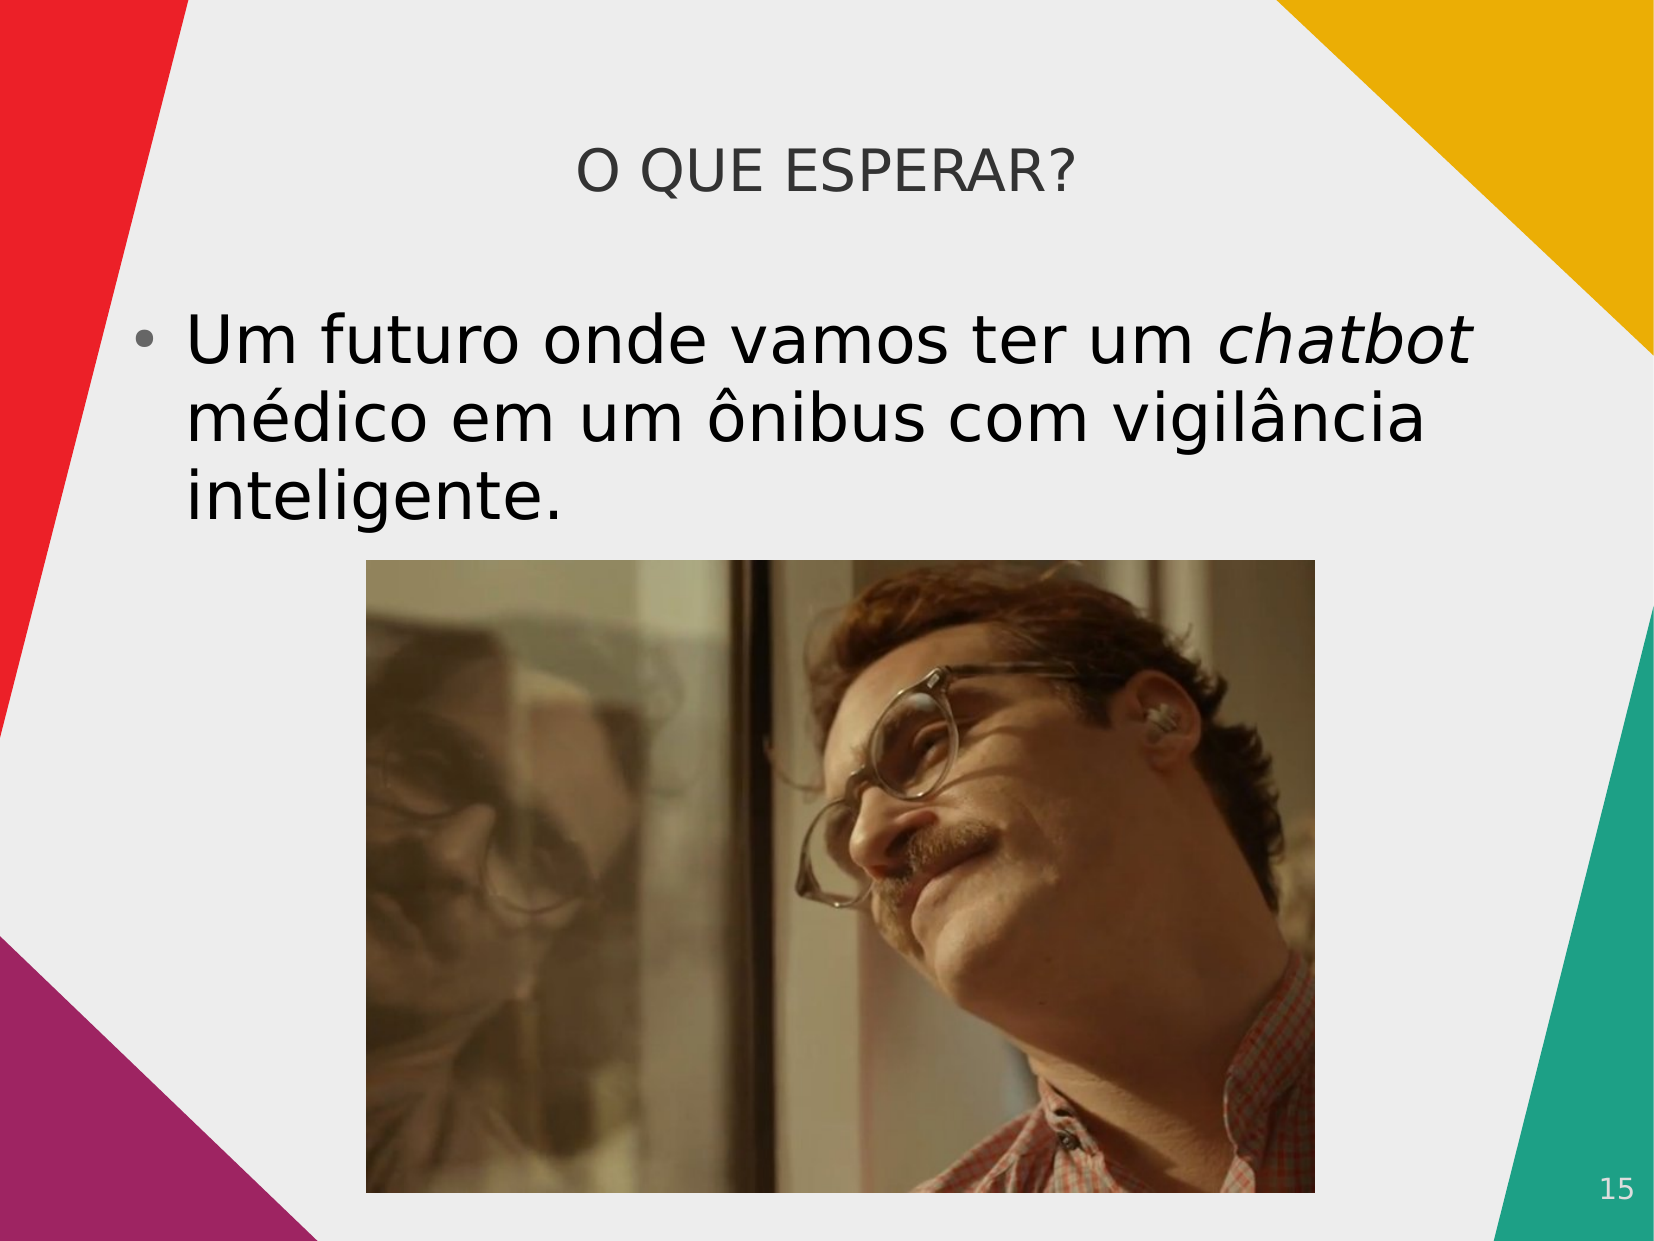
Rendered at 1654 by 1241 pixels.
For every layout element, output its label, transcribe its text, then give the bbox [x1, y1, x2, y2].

list Um futuro onde vamos ter um chatbot médico em um ônibus com vigilância inteligente. [114, 302, 1539, 1033]
title O QUE ESPERAR? [114, 73, 1539, 271]
picture [366, 560, 1315, 1193]
